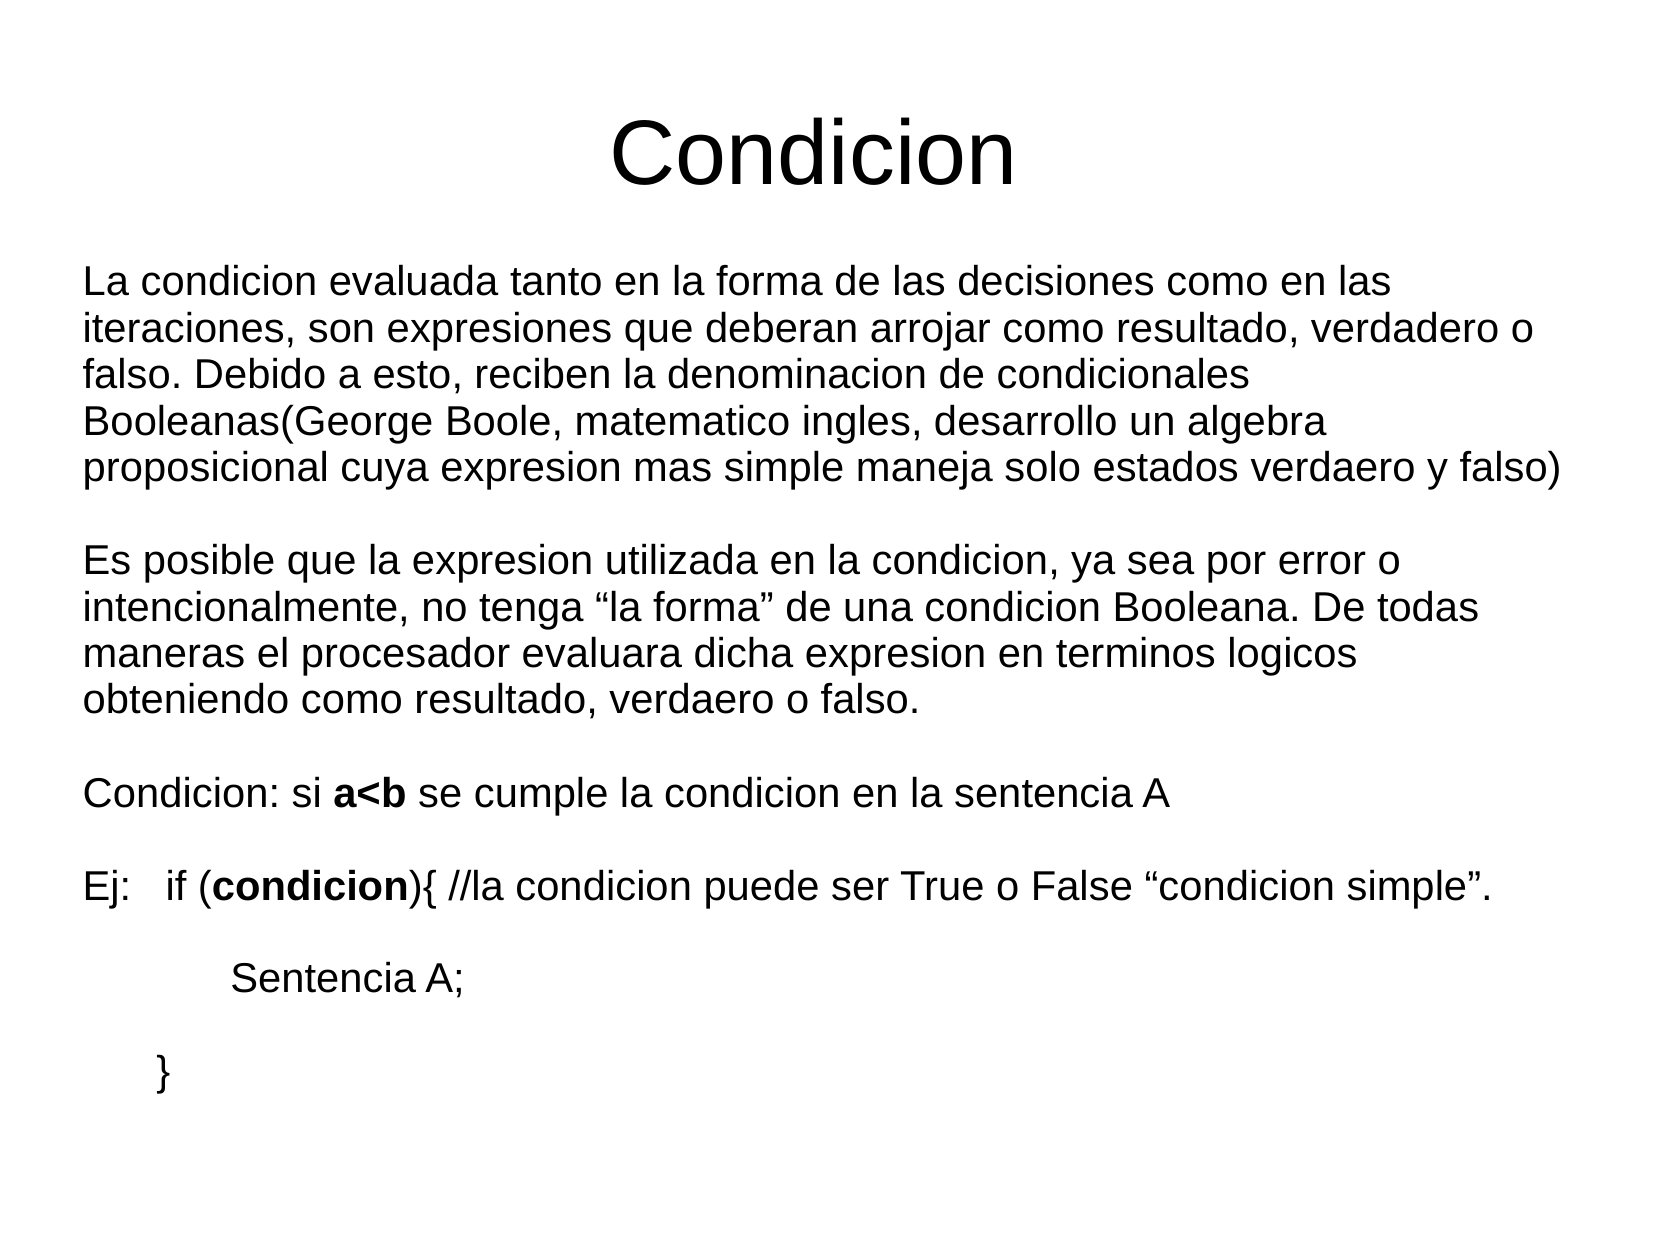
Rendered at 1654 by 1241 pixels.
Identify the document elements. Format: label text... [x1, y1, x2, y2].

subtitle La condicion evaluada tanto en la forma de las decisiones como en las iteraciones, son expresiones que deberan arrojar como resultado, verdadero o falso. Debido a esto, reciben la denominacion de condicionales Booleanas(George Boole, matematico ingles, desarrollo un algebra proposicional cuya expresion mas simple maneja solo estados verdaero y falso) Es posible que la expresion utilizada en la condicion, ya sea por error o intencionalmente, no tenga “la forma” de una condicion Booleana. De todas maneras el procesador evaluara dicha expresion en terminos logicos obteniendo como resultado, verdaero o falso. Condicion: si a<b se cumple la condicion en la sentencia A Ej: if (condicion){ //la condicion puede ser True o False “condicion simple”. Sentencia A; } [82, 254, 1571, 1145]
title Condicion [82, 49, 1571, 254]
